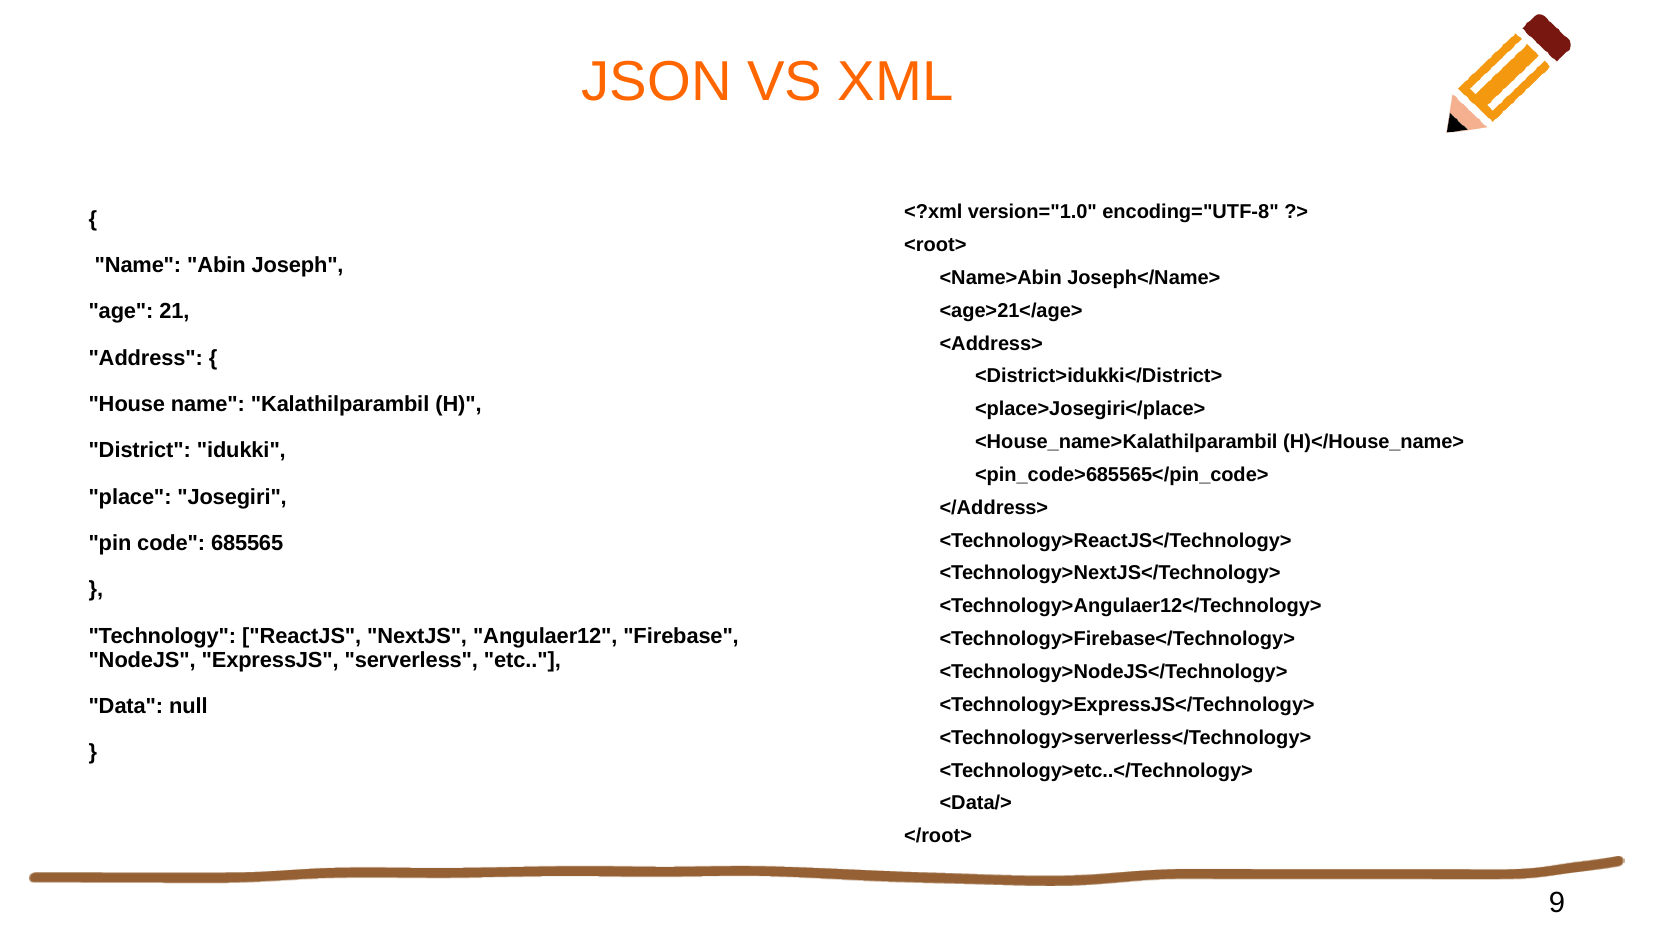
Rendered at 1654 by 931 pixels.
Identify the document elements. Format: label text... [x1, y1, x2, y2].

list { "Name": "Abin Joseph", "age": 21, "Address": { "House name": "Kalathilparambil (H)", "District": "idukki", "place": "Josegiri", "pin code": 685565 }, "Technology": ["ReactJS", "NextJS", "Angulaer12", "Firebase", "NodeJS", "ExpressJS", "serverless", "etc.."], "Data": null } [88, 206, 809, 857]
list <?xml version="1.0" encoding="UTF-8" ?> <root> <Name>Abin Joseph</Name> <age>21</age> <Address> <District>idukki</District> <place>Josegiri</place> <House_name>Kalathilparambil (H)</House_name> <pin_code>685565</pin_code> </Address> <Technology>ReactJS</Technology> <Technology>NextJS</Technology> <Technology>Angulaer12</Technology> <Technology>Firebase</Technology> <Technology>NodeJS</Technology> <Technology>ExpressJS</Technology> <Technology>serverless</Technology> <Technology>etc..</Technology> <Data/> </root> [904, 200, 1625, 851]
picture [1446, 14, 1571, 133]
picture [29, 856, 1625, 886]
title JSON VS XML [88, 29, 1447, 133]
